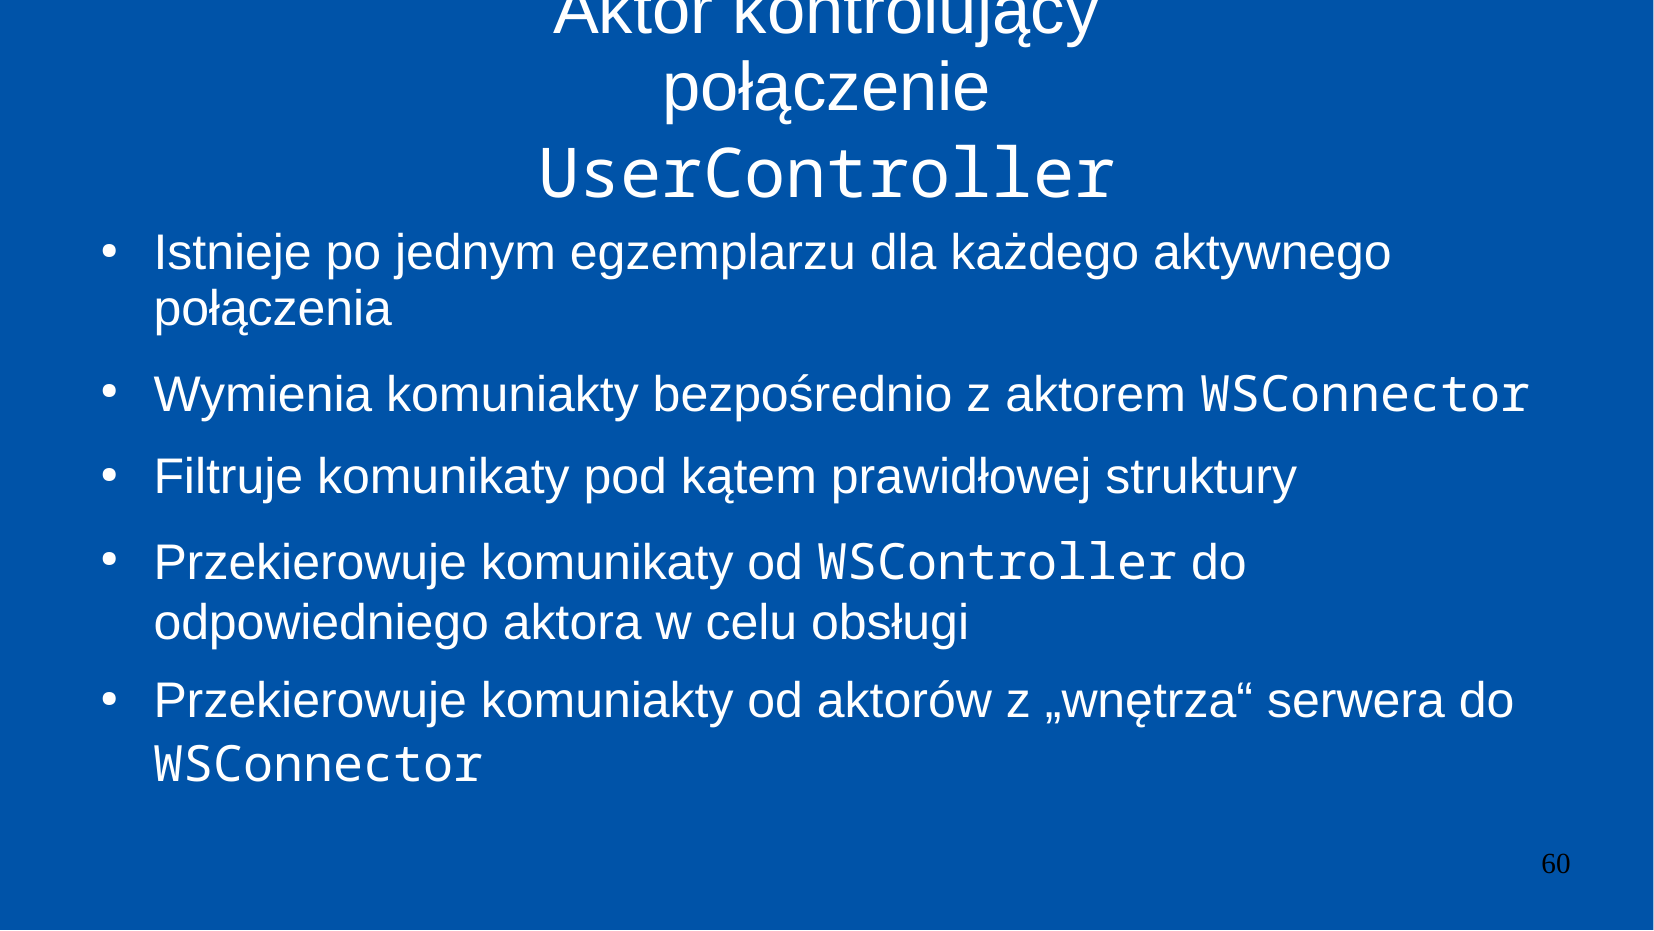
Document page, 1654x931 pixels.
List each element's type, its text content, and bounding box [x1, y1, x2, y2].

title Aktor kontrolujący połączenie UserController [389, 0, 1264, 210]
list Istnieje po jednym egzemplarzu dla każdego aktywnego połączenia Wymienia komuniakty bezpośrednio z aktorem WSConnector Filtruje komunikaty pod kątem prawidłowej struktury Przekierowuje komunikaty od WSController do odpowiedniego aktora w celu obsługi Przekierowuje komuniakty od aktorów z „wnętrza“ serwera do WSConnector [82, 224, 1571, 848]
